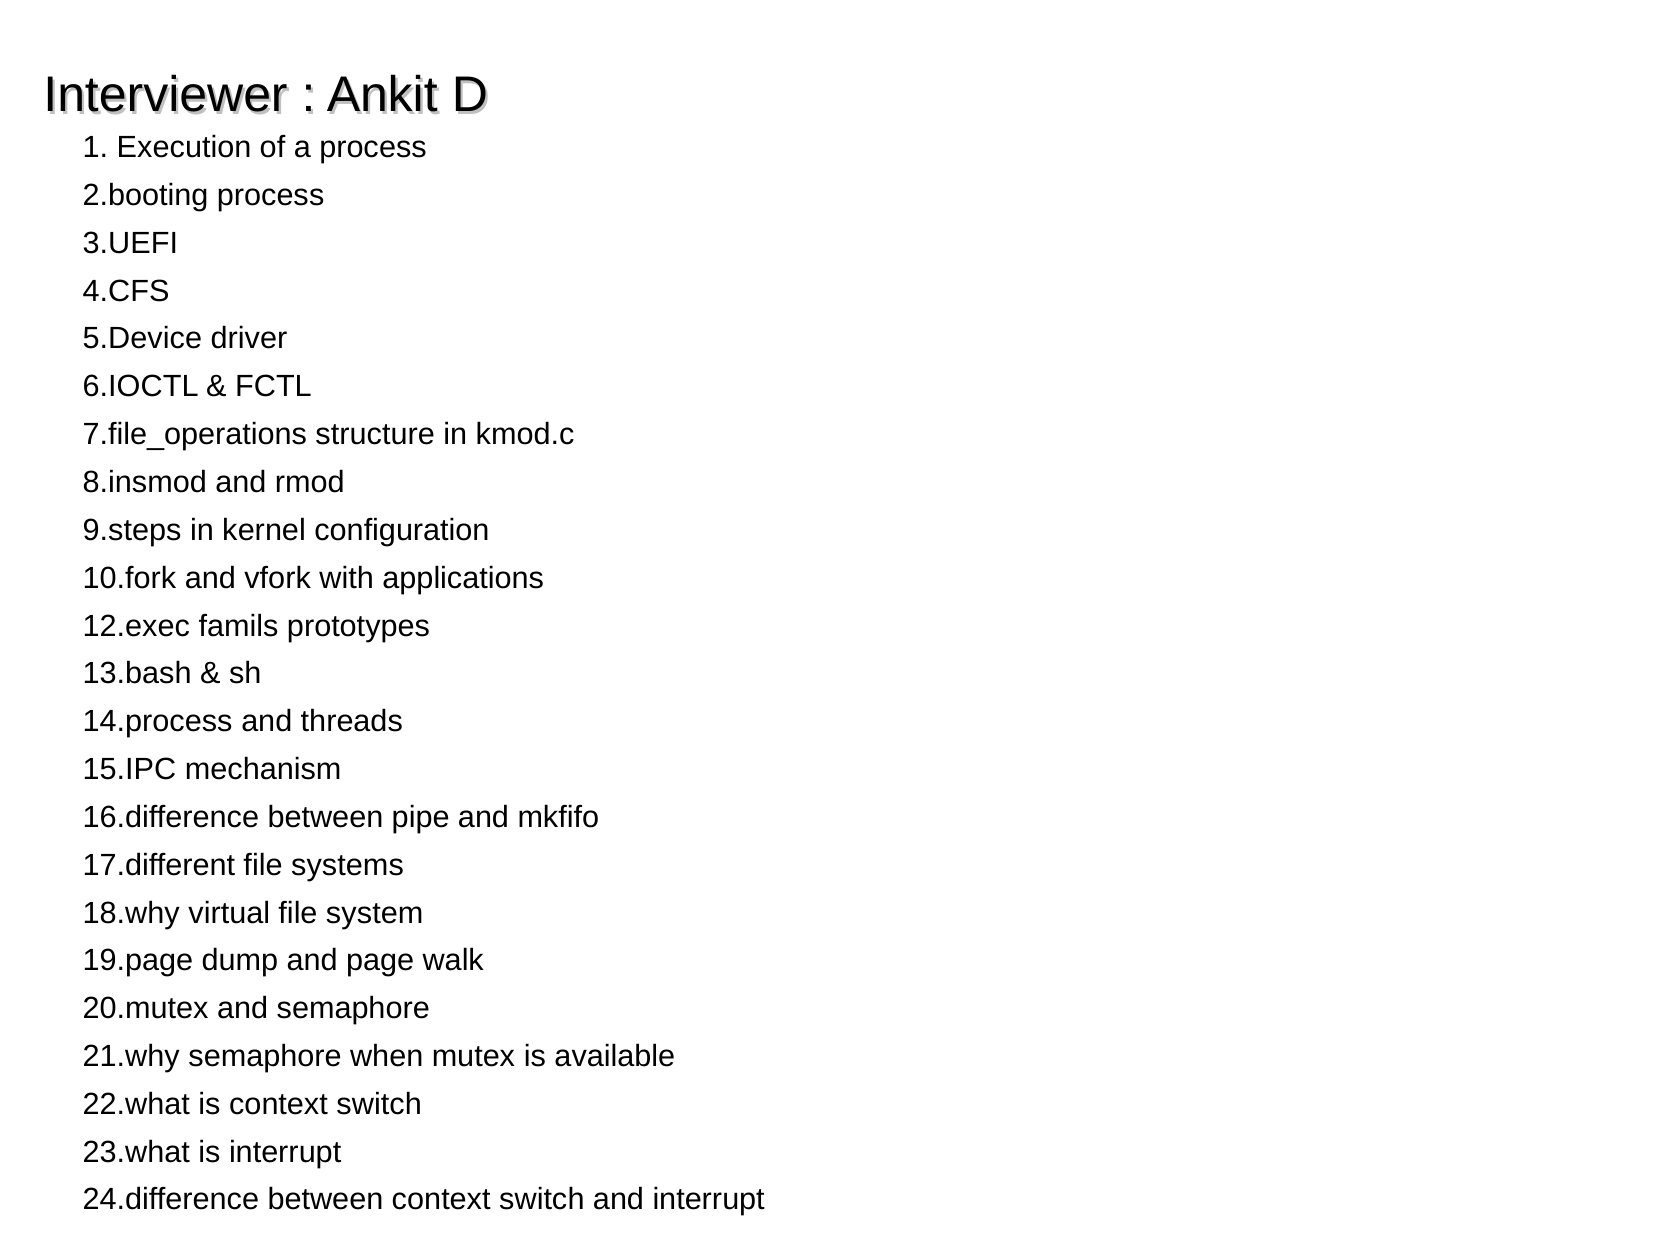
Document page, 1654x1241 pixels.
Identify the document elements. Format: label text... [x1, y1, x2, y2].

list 1. Execution of a process 2.booting process 3.UEFI 4.CFS 5.Device driver 6.IOCTL & FCTL 7.file_operations structure in kmod.c 8.insmod and rmod 9.steps in kernel configuration 10.fork and vfork with applications 12.exec famils prototypes 13.bash & sh 14.process and threads 15.IPC mechanism 16.difference between pipe and mkfifo 17.different file systems 18.why virtual file system 19.page dump and page walk 20.mutex and semaphore 21.why semaphore when mutex is available 22.what is context switch 23.what is interrupt 24.difference between context switch and interrupt [82, 129, 1571, 1217]
title Interviewer : Ankit D [35, 59, 497, 130]
